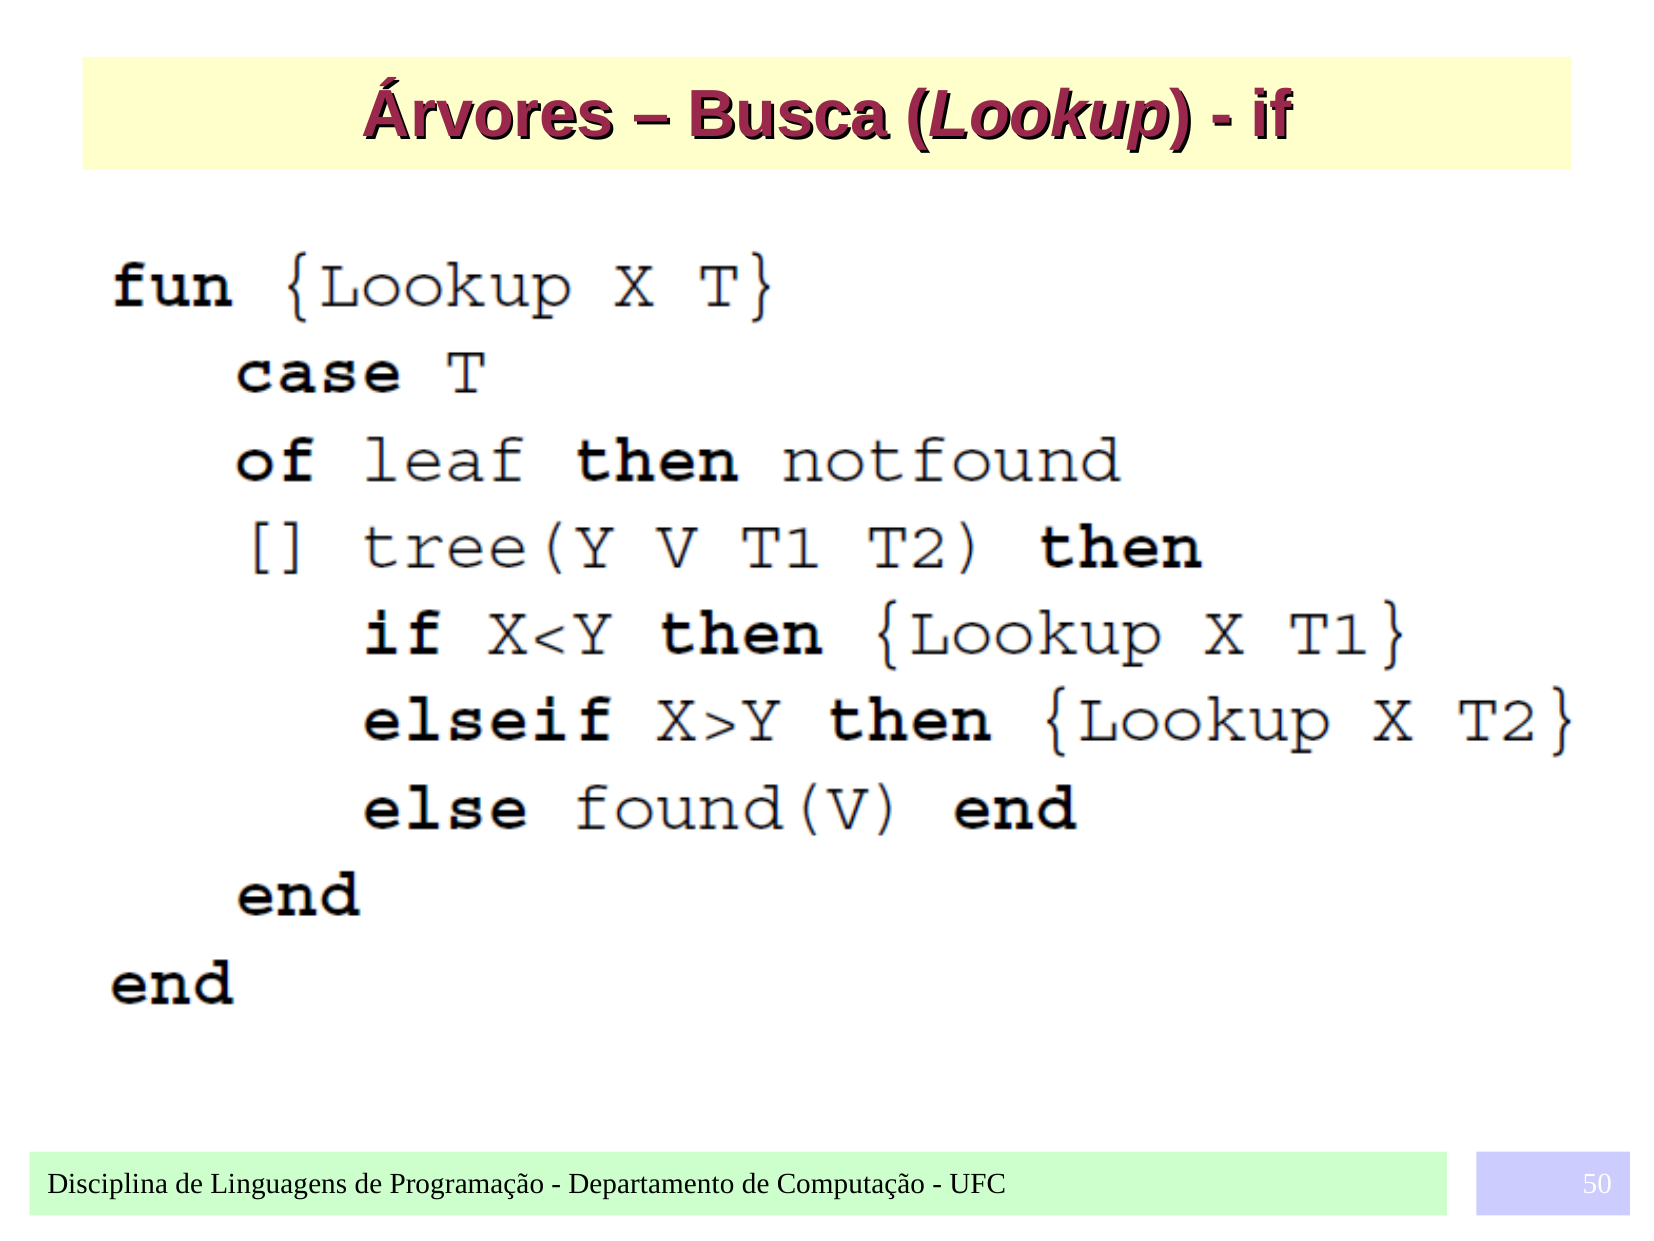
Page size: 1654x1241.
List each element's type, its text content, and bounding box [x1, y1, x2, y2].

picture [70, 216, 1577, 1032]
title Árvores – Busca (Lookup) - if [82, 56, 1571, 170]
